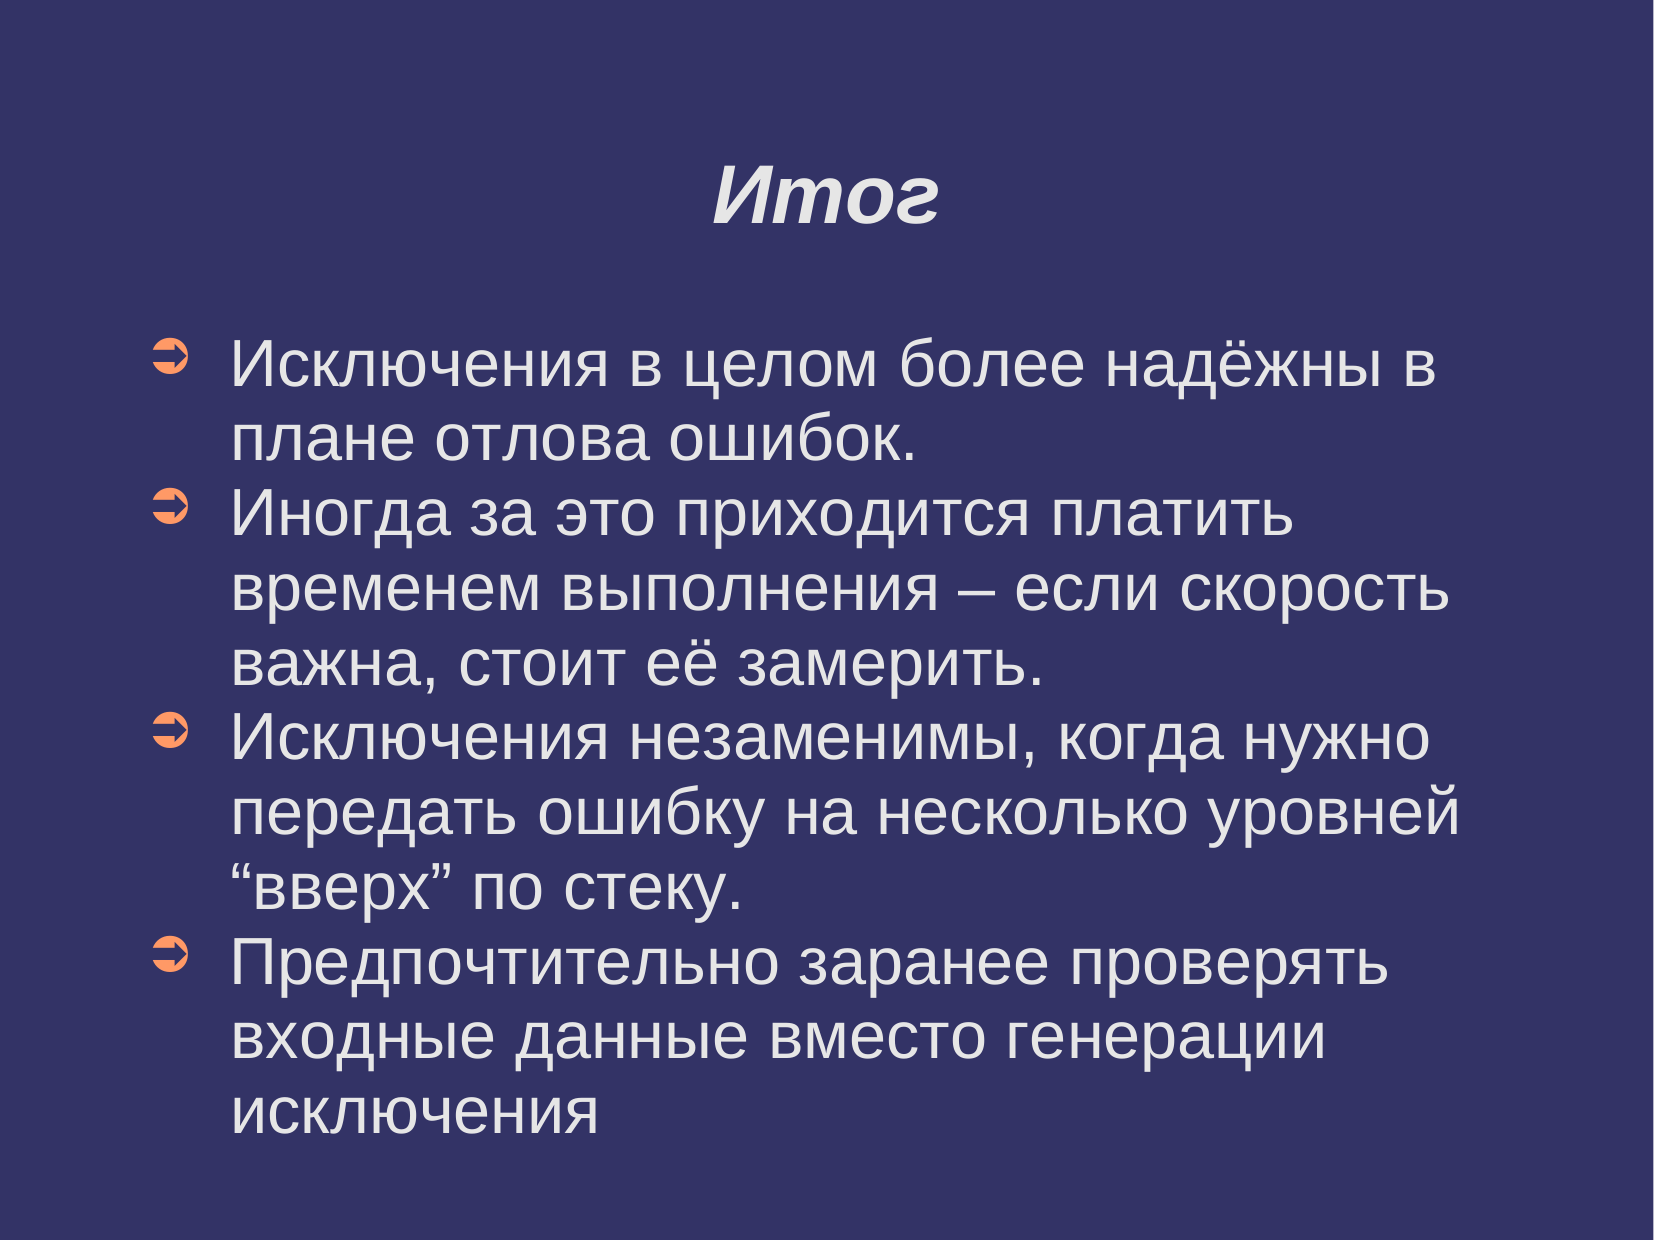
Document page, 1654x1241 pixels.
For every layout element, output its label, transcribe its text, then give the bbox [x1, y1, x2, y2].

title Итог [118, 90, 1536, 298]
list Исключения в целом более надёжны в плане отлова ошибок. Иногда за это приходится платить временем выполнения – если скорость важна, стоит её замерить. Исключения незаменимы, когда нужно передать ошибку на несколько уровней “вверх” по стеку. Предпочтительно заранее проверять входные данные вместо генерации исключения [147, 325, 1506, 1149]
